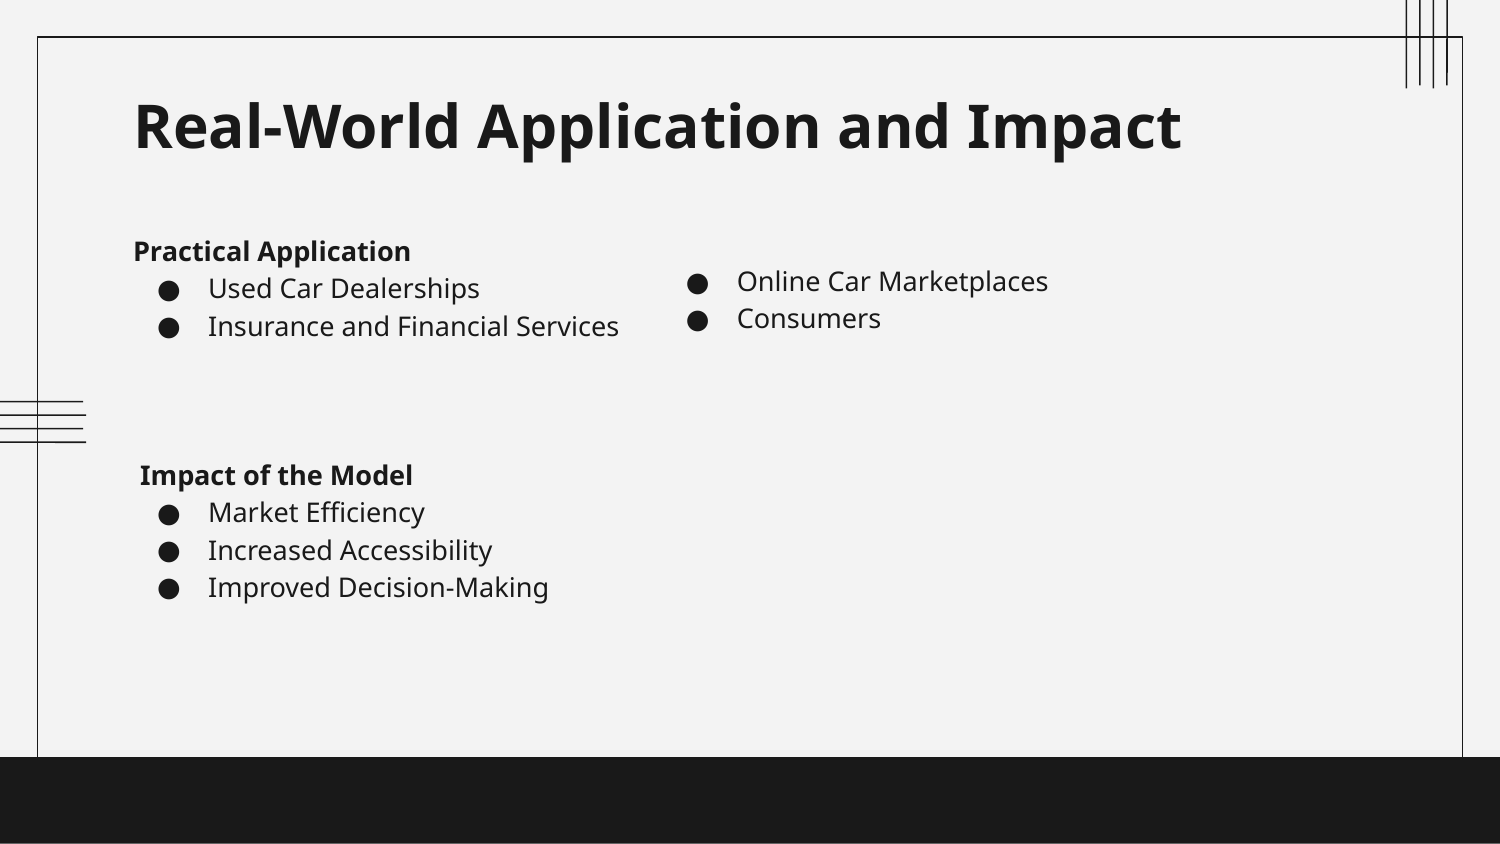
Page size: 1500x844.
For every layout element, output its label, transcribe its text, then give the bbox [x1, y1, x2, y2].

list Practical Application Used Car Dealerships Insurance and Financial Services Impact of the Model Market Efficiency Increased Accessibility Improved Decision-Making [118, 214, 701, 692]
list Online Car Marketplaces Consumers [646, 212, 1230, 689]
title Real-World Application and Impact [118, 72, 1383, 167]
